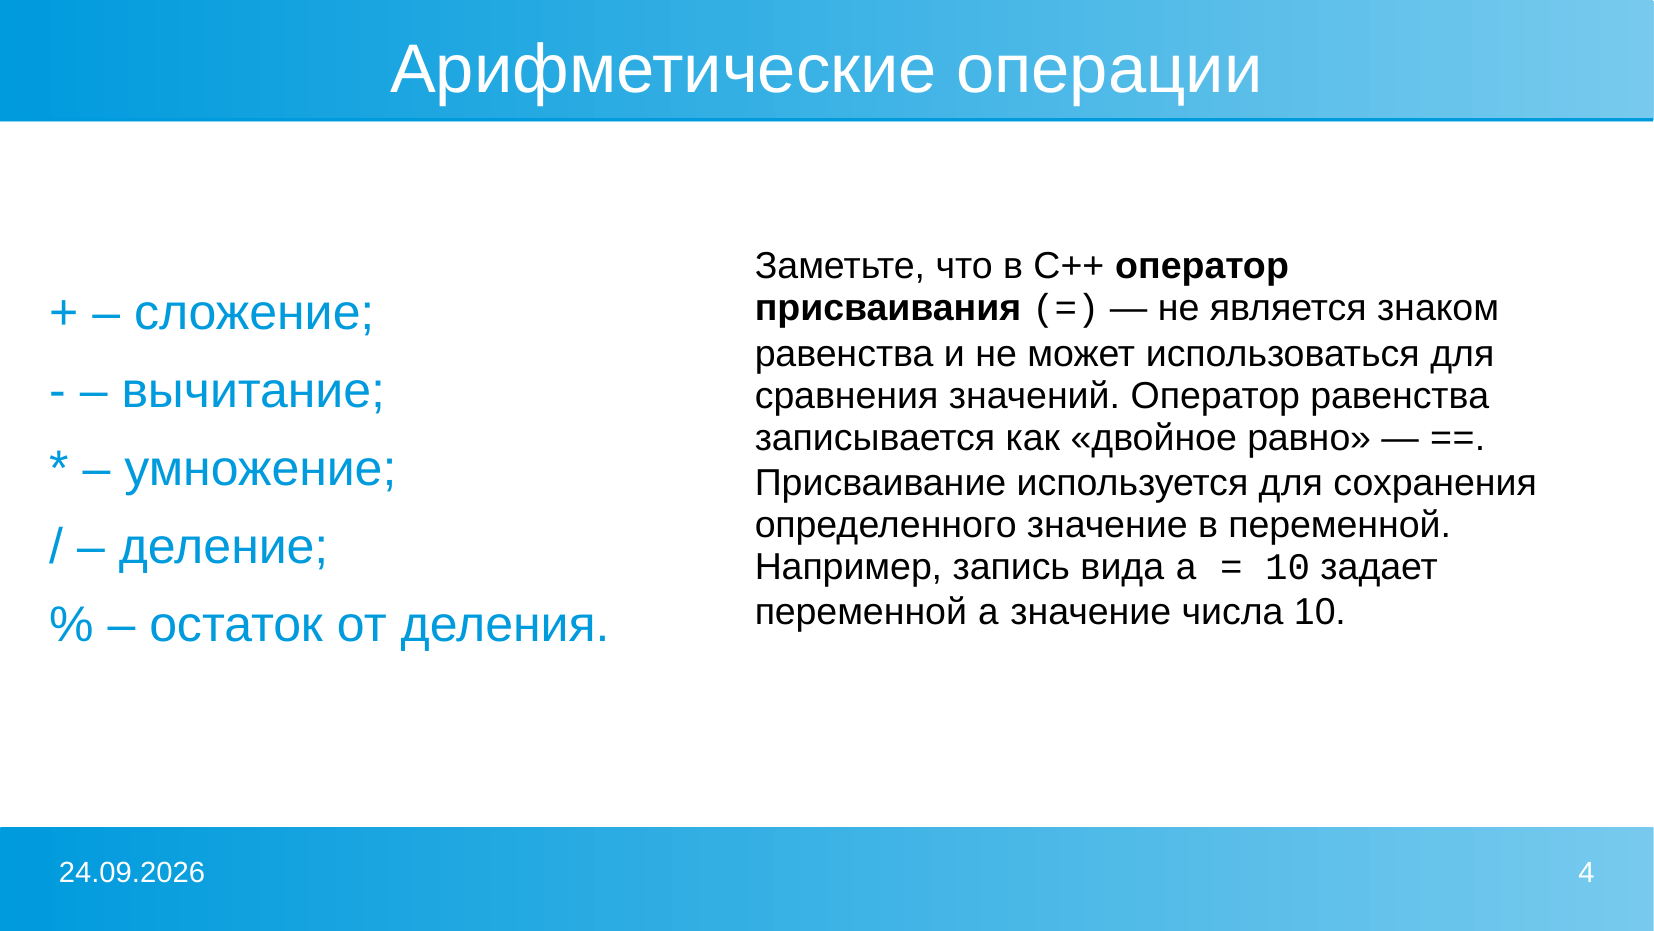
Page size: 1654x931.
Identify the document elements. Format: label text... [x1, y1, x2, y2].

text_box Заметьте, что в C++ оператор присваивания (=) — не является знаком равенства и не может использоваться для сравнения значений. Оператор равенства записывается как «двойное равно» — ==. Присваивание используется для сохранения определенного значение в переменной. Например, запись вида a = 10 задает переменной a значение числа 10. [740, 237, 1603, 644]
list + – сложение; - – вычитание; * – умножение; / – деление; % – остаток от деления. [49, 284, 613, 652]
title Арифметические операции [59, 29, 1595, 108]
